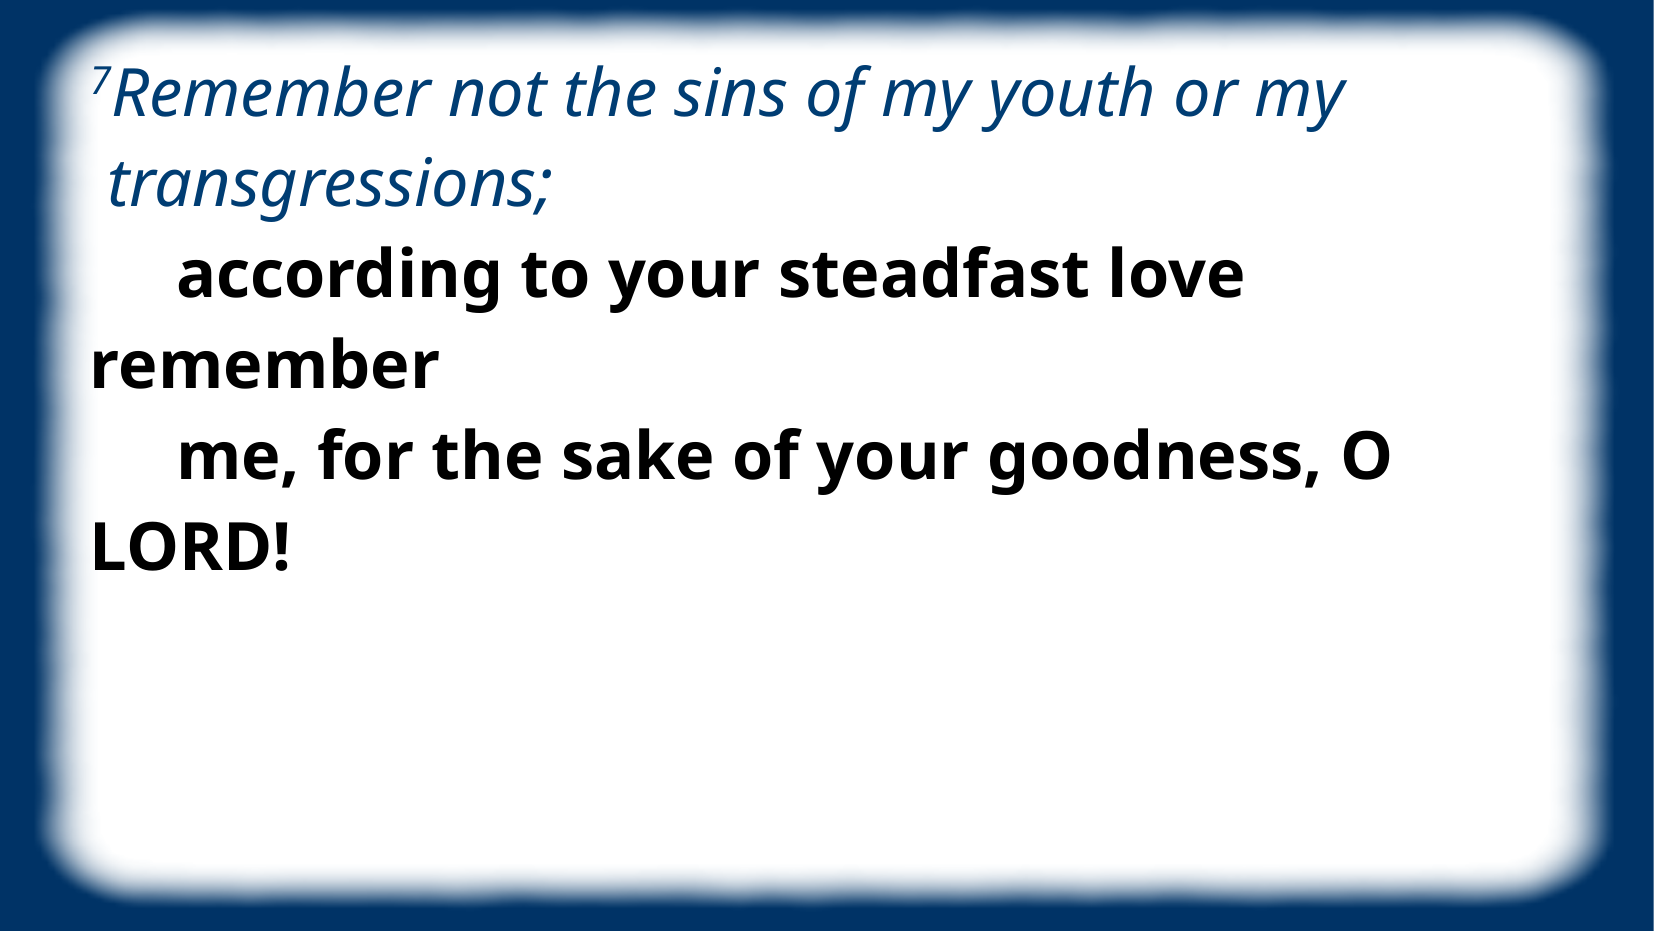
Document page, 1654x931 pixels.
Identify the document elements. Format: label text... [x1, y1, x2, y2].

text_box 7Remember not the sins of my youth or my transgressions; according to your steadfast love remember me, for the sake of your goodness, O LORD! [75, 37, 1576, 421]
picture [0, 0, 1654, 931]
